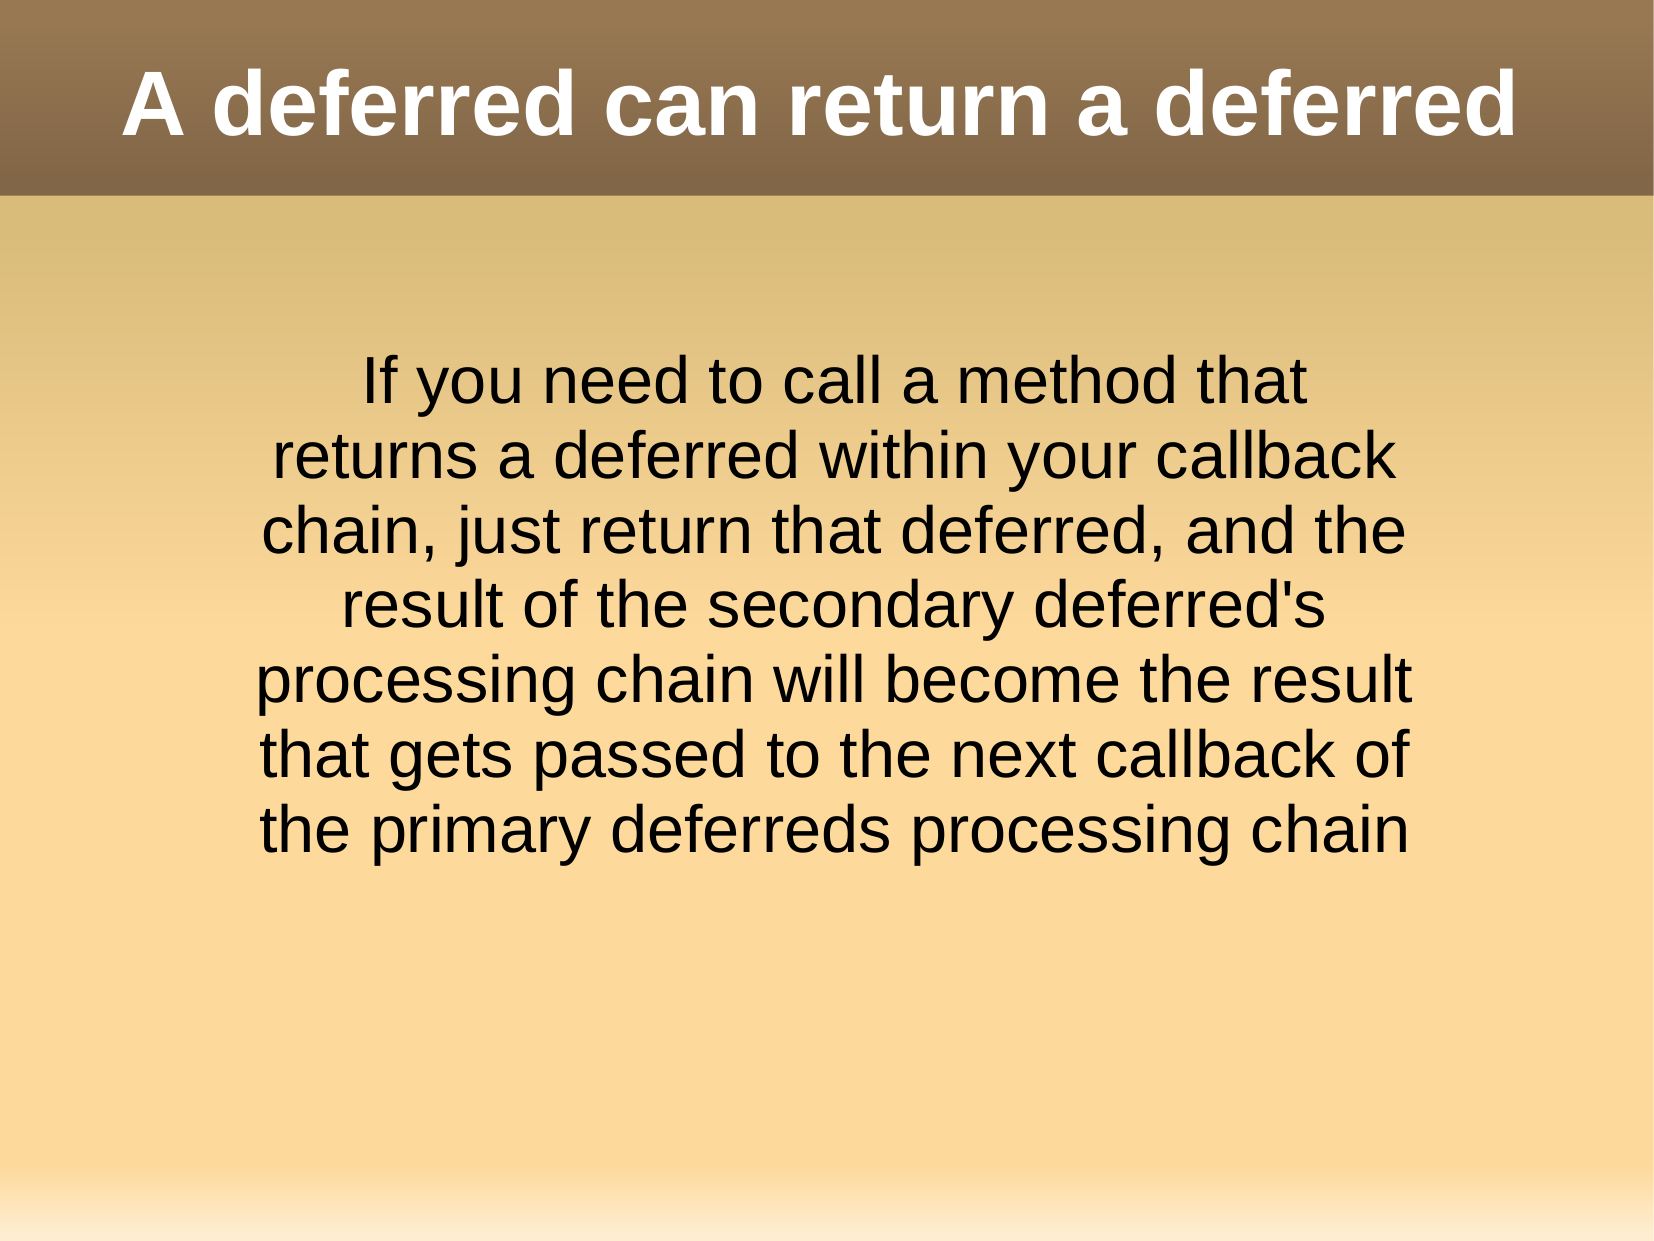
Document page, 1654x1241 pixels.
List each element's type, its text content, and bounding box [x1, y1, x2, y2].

title A deferred can return a deferred [76, 0, 1565, 208]
text_box If you need to call a method that returns a deferred within your callback chain, just return that deferred, and the result of the secondary deferred's processing chain will become the result that gets passed to the next callback of the primary deferreds processing chain [235, 335, 1436, 932]
picture [0, 0, 1654, 1241]
